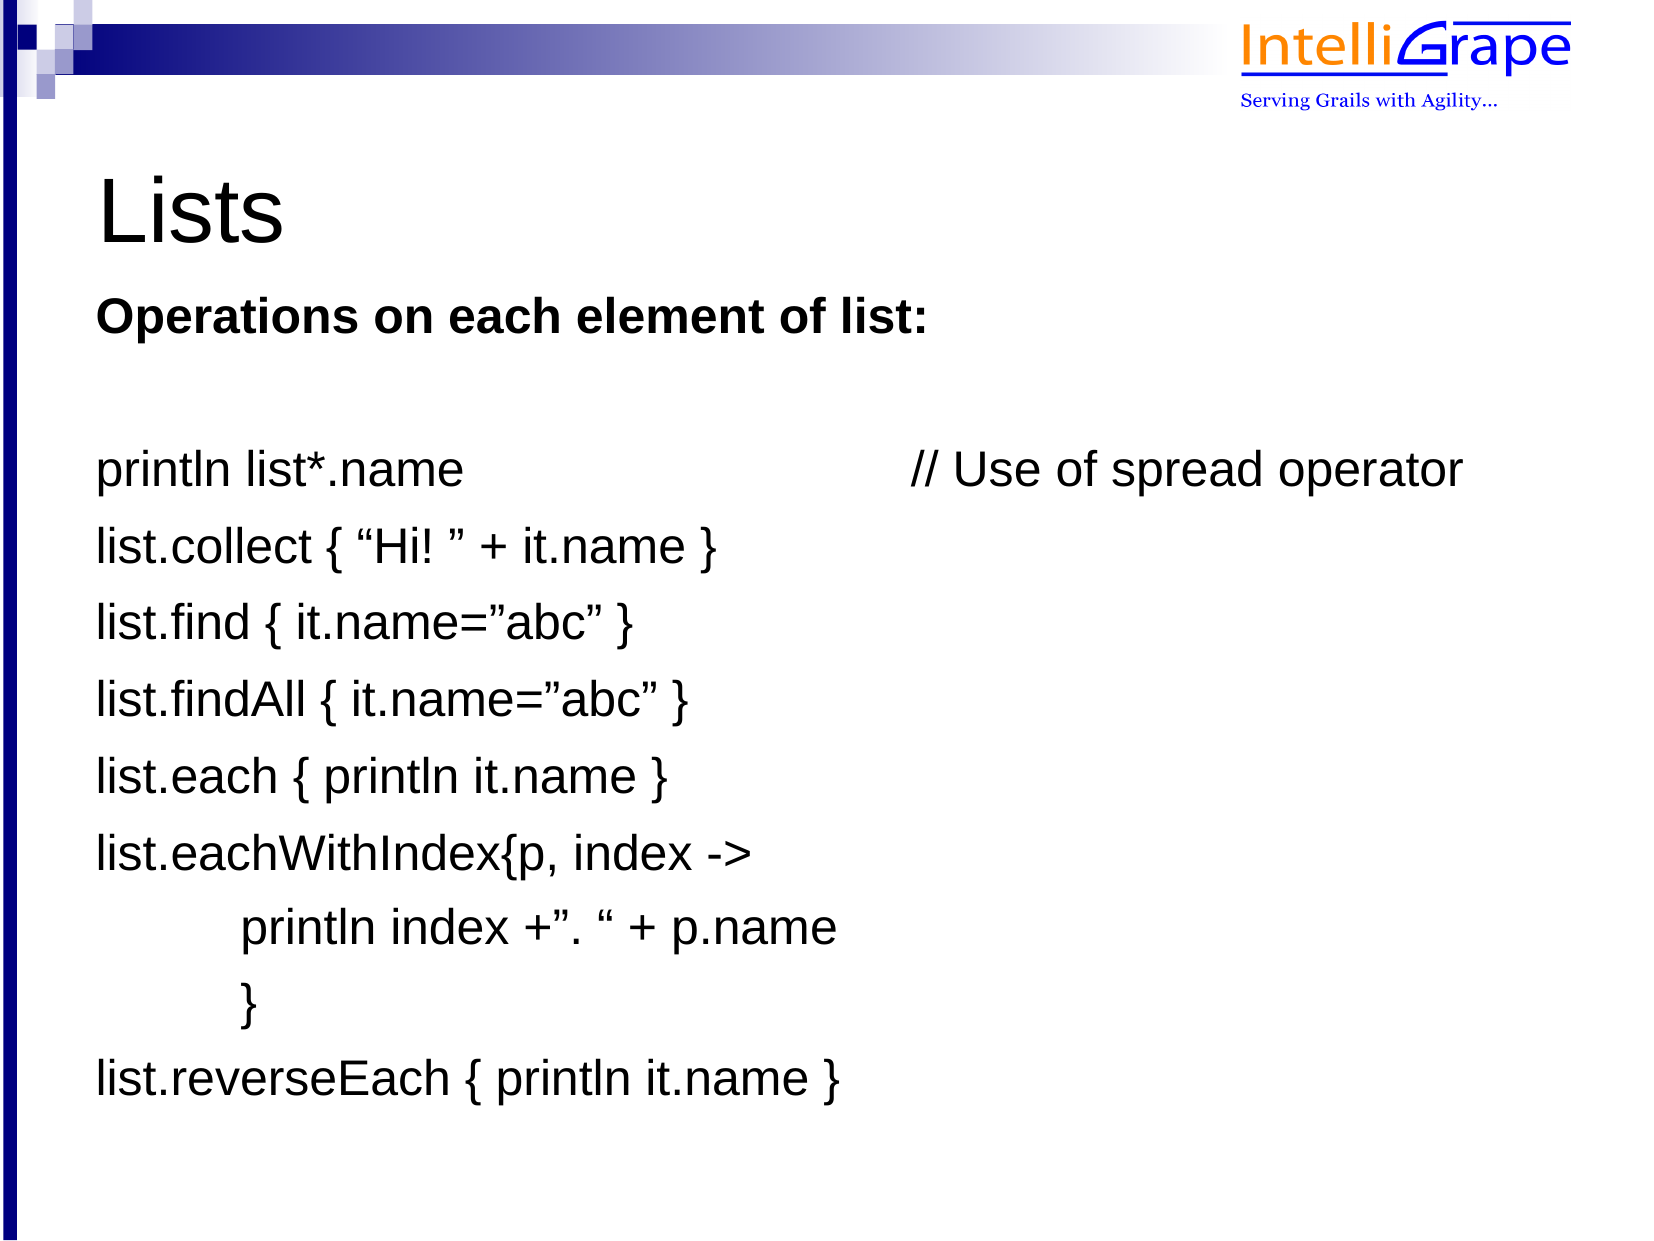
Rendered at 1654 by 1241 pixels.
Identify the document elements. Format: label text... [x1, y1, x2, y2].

picture [1240, 14, 1571, 111]
list Operations on each element of list: println list*.name // Use of spread operator list.collect { “Hi! ” + it.name } list.find { it.name=”abc” } list.findAll { it.name=”abc” } list.each { println it.name } list.eachWithIndex{p, index -> println index +”. “ + p.name } list.reverseEach { println it.name } [79, 275, 1567, 1163]
title Lists [82, 82, 1569, 330]
